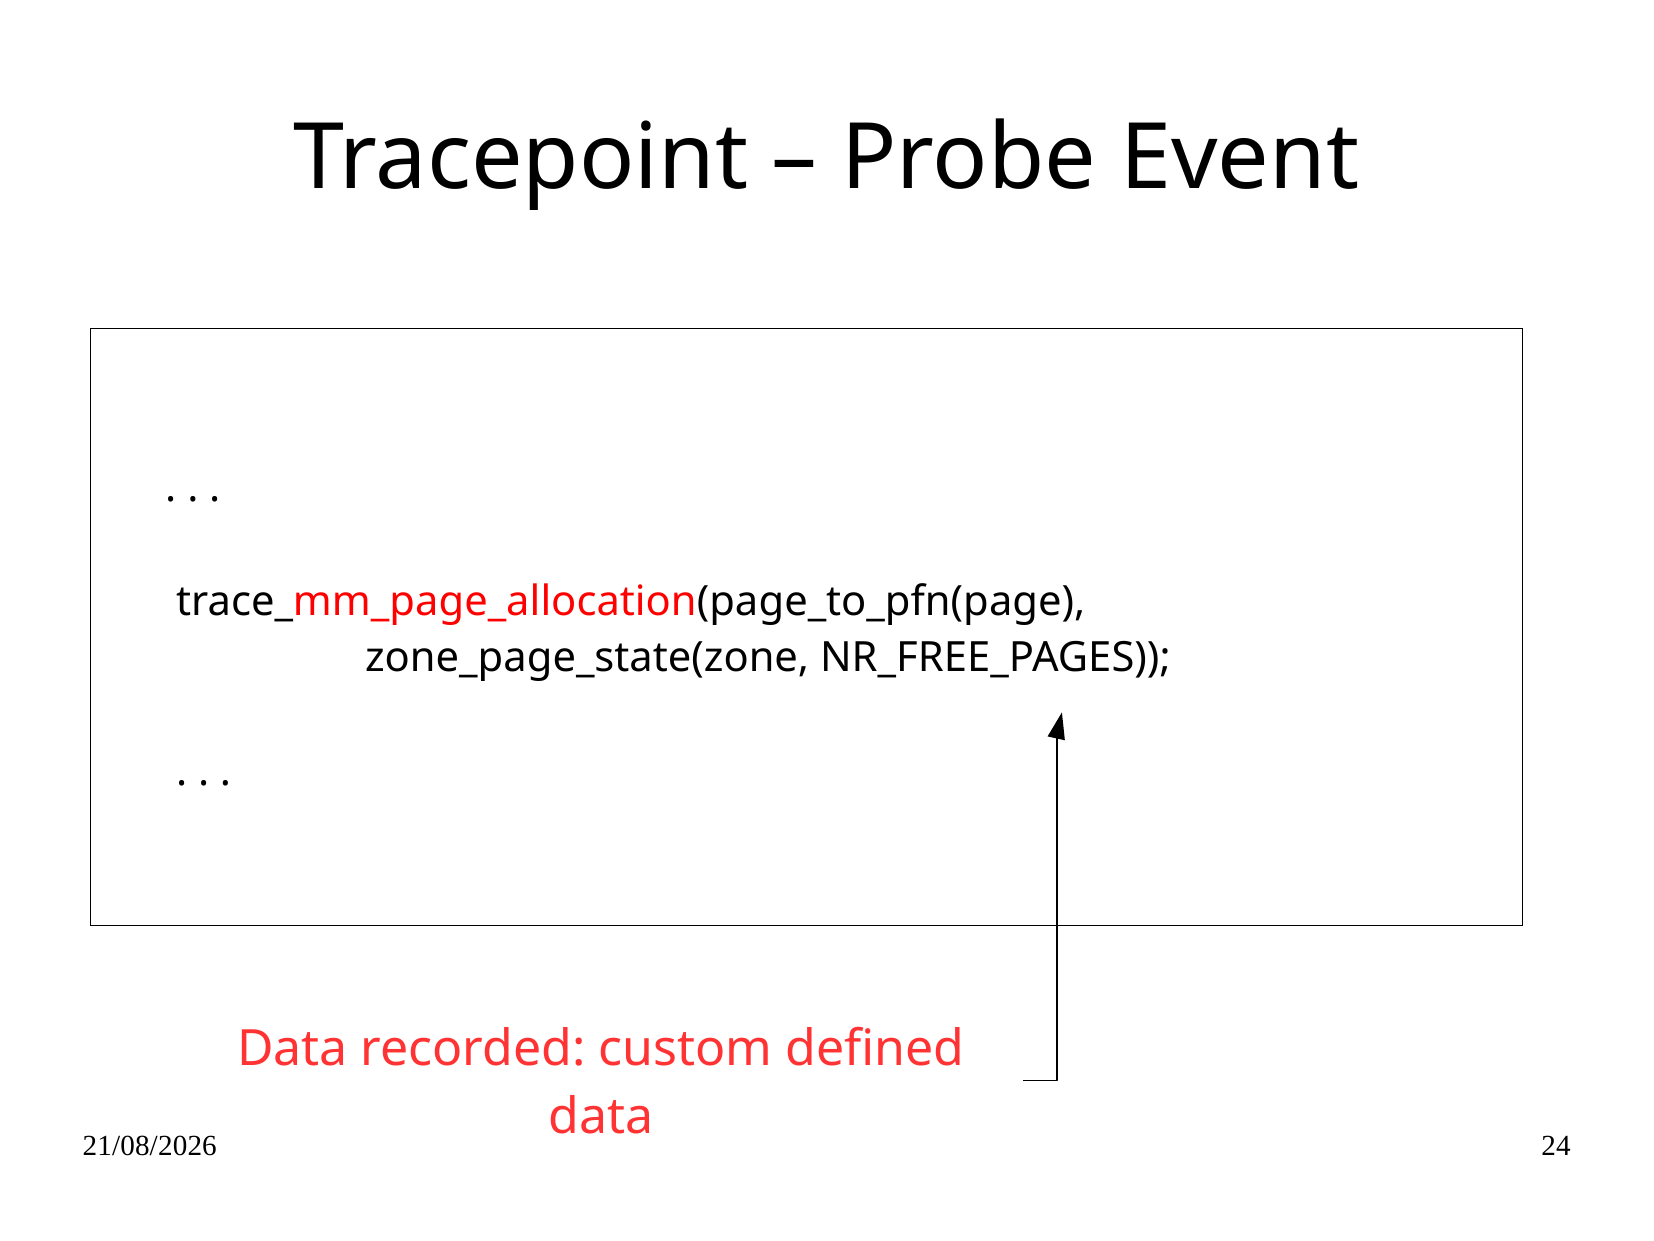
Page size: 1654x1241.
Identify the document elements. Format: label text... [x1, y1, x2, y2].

text_box Data recorded: custom defined data [179, 1004, 1023, 1081]
title Tracepoint – Probe Event [82, 49, 1571, 257]
subtitle . . . trace_mm_page_allocation(page_to_pfn(page), zone_page_state(zone, NR_FREE_PAGES)); . . . [90, 328, 1523, 926]
